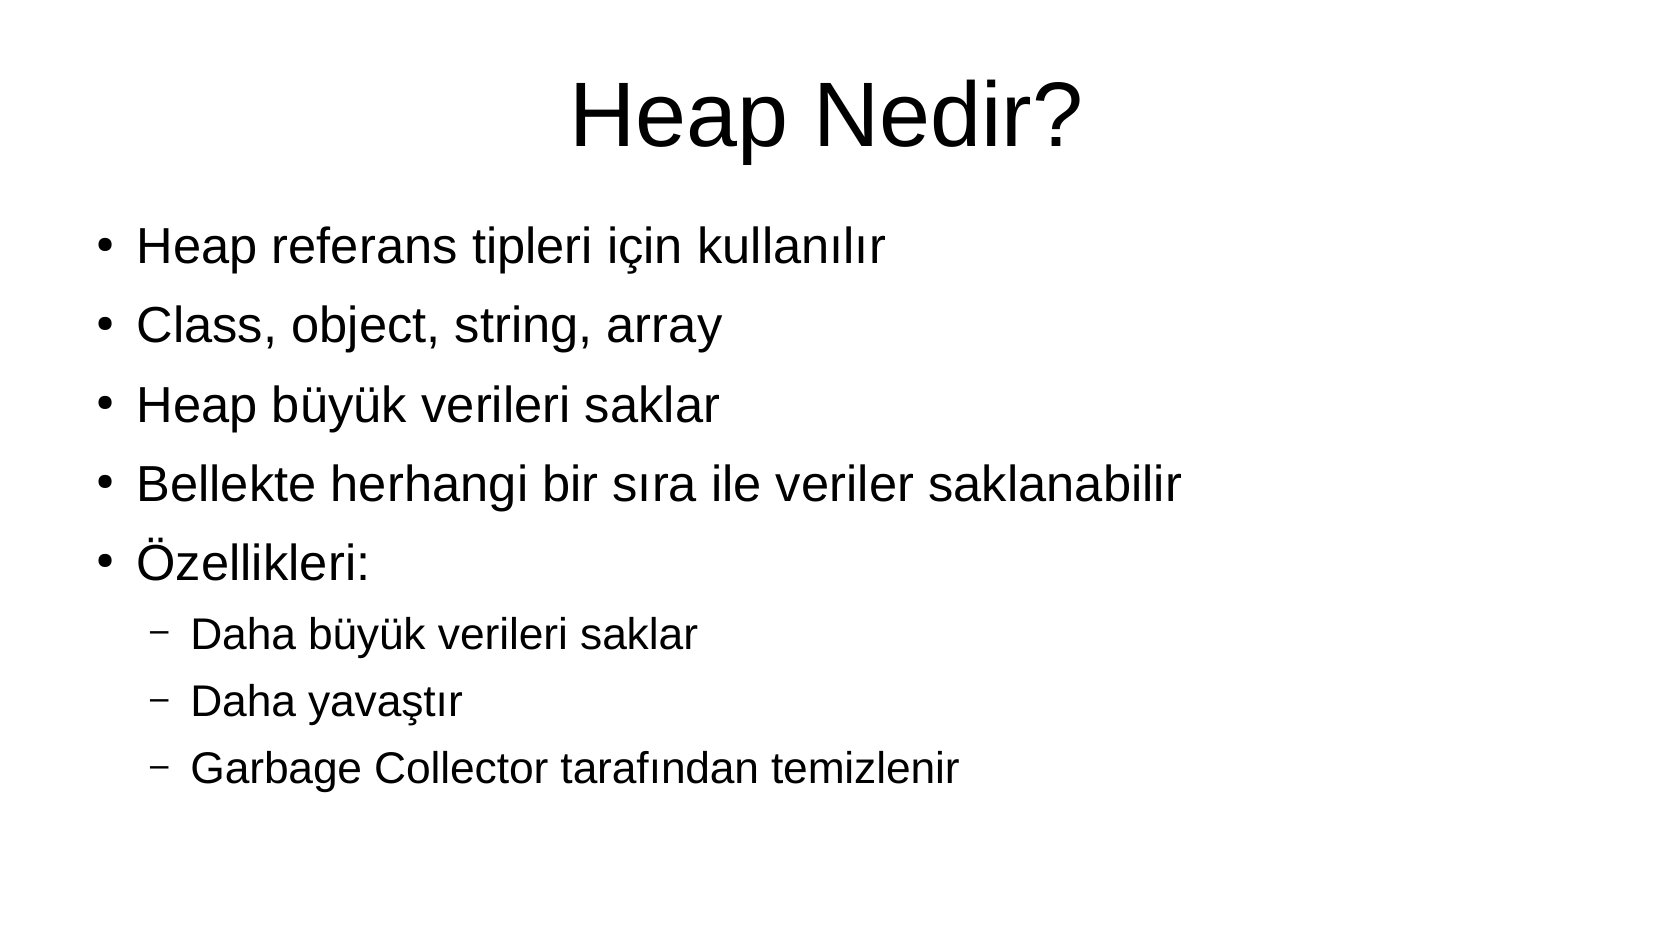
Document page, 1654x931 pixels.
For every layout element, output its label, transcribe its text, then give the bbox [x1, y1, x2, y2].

list Heap referans tipleri için kullanılır Class, object, string, array Heap büyük verileri saklar Bellekte herhangi bir sıra ile veriler saklanabilir Özellikleri: Daha büyük verileri saklar Daha yavaştır Garbage Collector tarafından temizlenir [82, 217, 1506, 798]
title Heap Nedir? [82, 37, 1571, 193]
